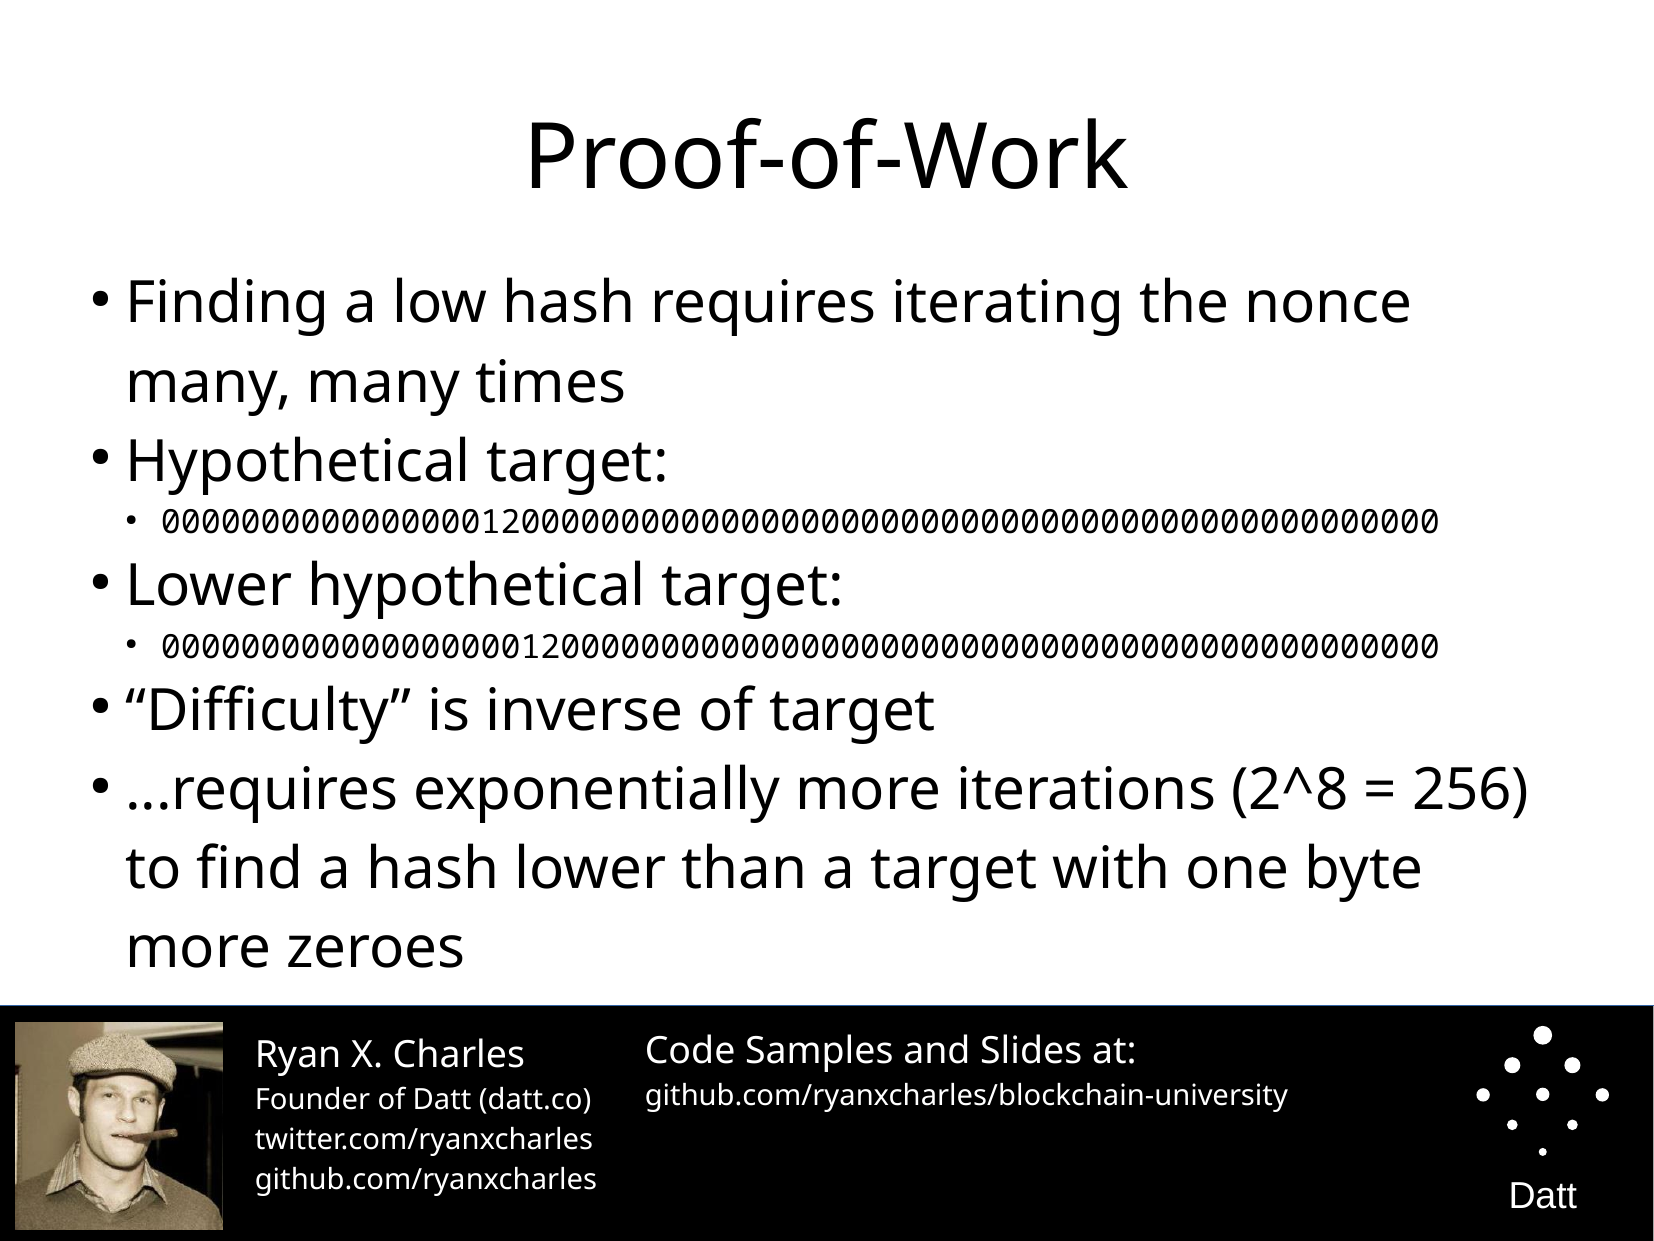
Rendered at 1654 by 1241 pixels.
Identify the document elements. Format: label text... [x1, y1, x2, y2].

picture [1475, 1023, 1611, 1159]
text_box [0, 1005, 1654, 1241]
text_box Ryan X. Charles Founder of Datt (datt.co) twitter.com/ryanxcharles github.com/ryanxcharles [240, 1020, 976, 1241]
picture [15, 1022, 223, 1231]
subtitle Finding a low hash requires iterating the nonce many, many times Hypothetical target: 0000000000000000120000000000000000000000000000000000000000000000 Lower hypothetical target: 0000000000000000001200000000000000000000000000000000000000000000 “Difficulty” is inverse of target ...requires exponentially more iterations (2^8 = 256) to find a hash lower than a target with one byte more zeroes [90, 260, 1546, 976]
text_box Code Samples and Slides at: github.com/ryanxcharles/blockchain-university [630, 1015, 1403, 1156]
title Proof-of-Work [82, 49, 1571, 257]
text_box Datt [1452, 1167, 1633, 1241]
